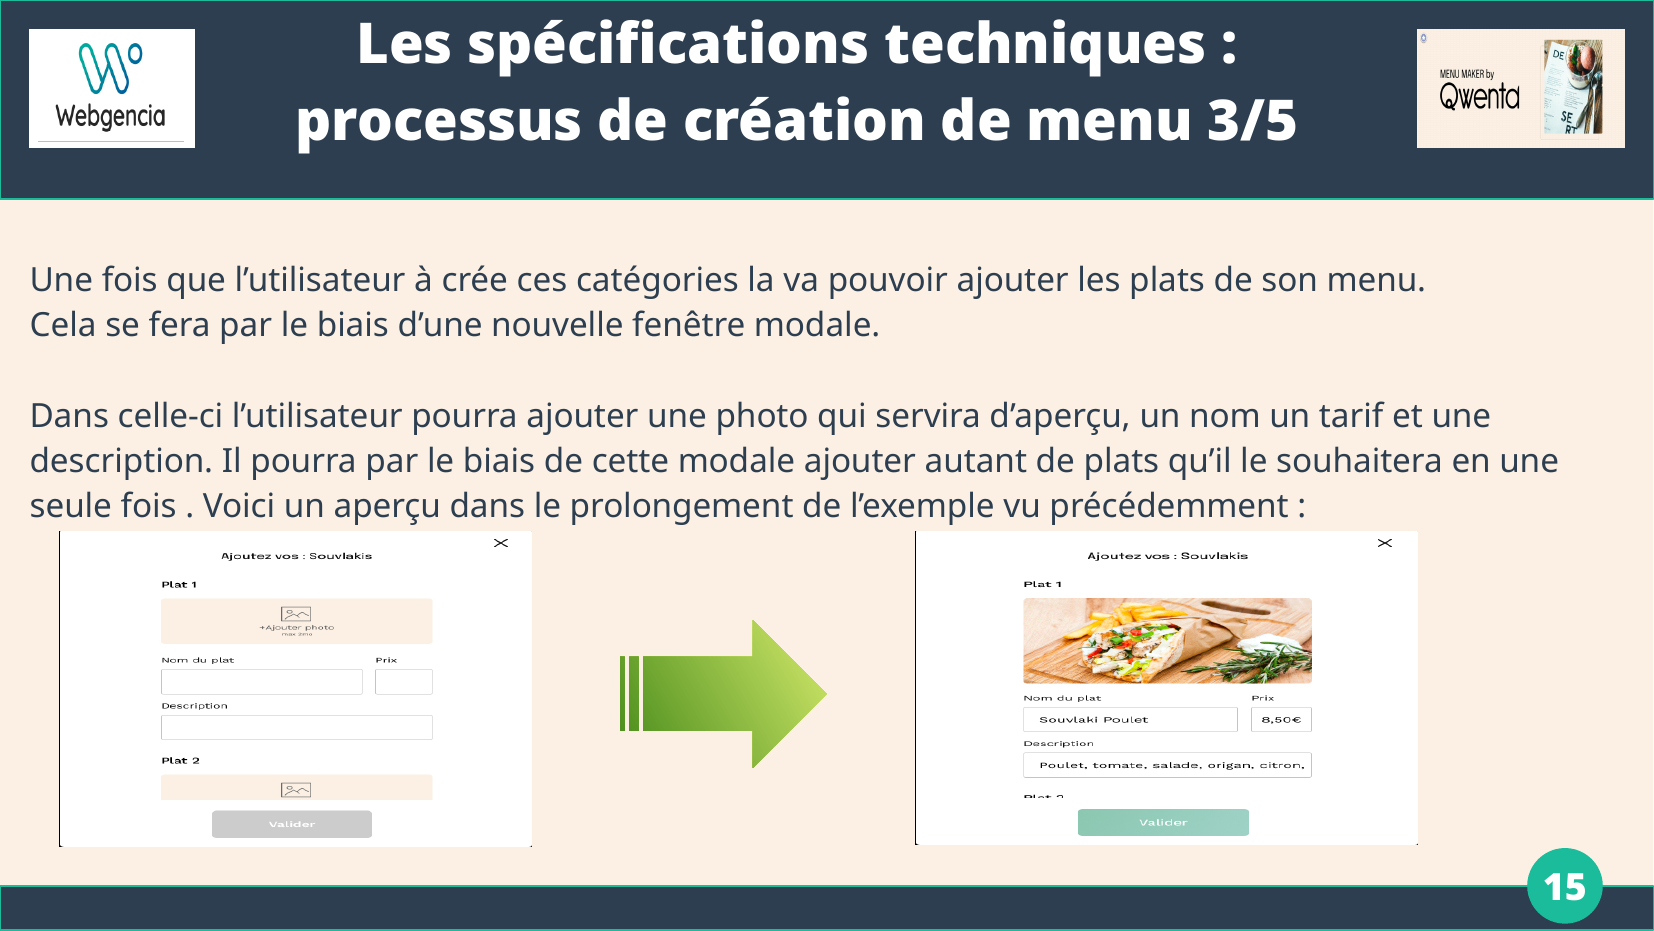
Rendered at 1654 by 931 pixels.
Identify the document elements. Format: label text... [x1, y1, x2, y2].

picture [1417, 29, 1625, 148]
subtitle Une fois que l’utilisateur à crée ces catégories la va pouvoir ajouter les plats de son menu. Cela se fera par le biais d’une nouvelle fenêtre modale. Dans celle-ci l’utilisateur pourra ajouter une photo qui servira d’aperçu, un nom un tarif et une description. Il pourra par le biais de cette modale ajouter autant de plats qu’il le souhaitera en une seule fois . Voici un aperçu dans le prolongement de l’exemple vu précédemment : [29, 211, 1625, 481]
text_box [620, 656, 625, 731]
picture [59, 531, 532, 847]
text_box [643, 620, 827, 768]
text_box [629, 656, 639, 731]
picture [915, 531, 1418, 845]
title Les spécifications techniques : processus de création de menu 3/5 [206, 59, 1388, 177]
picture [29, 29, 195, 148]
